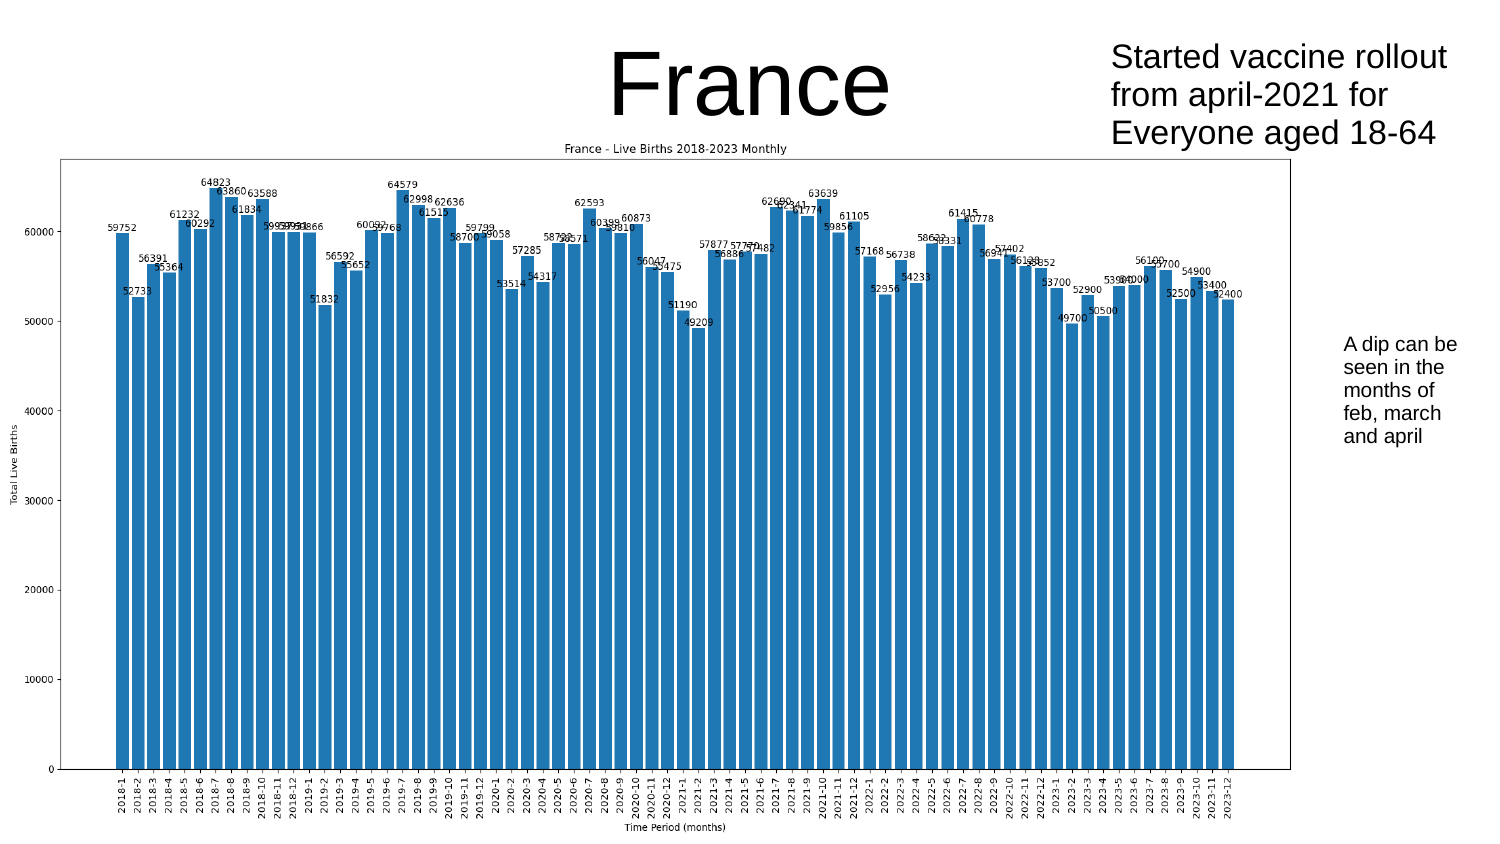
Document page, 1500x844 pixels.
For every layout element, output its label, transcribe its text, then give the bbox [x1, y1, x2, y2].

picture [0, 133, 1300, 843]
title France [75, 32, 1096, 133]
text_box A dip can be seen in the months of feb, march and april [1328, 324, 1477, 456]
text_box Started vaccine rollout from april-2021 for Everyone aged 18-64 [1096, 29, 1477, 159]
